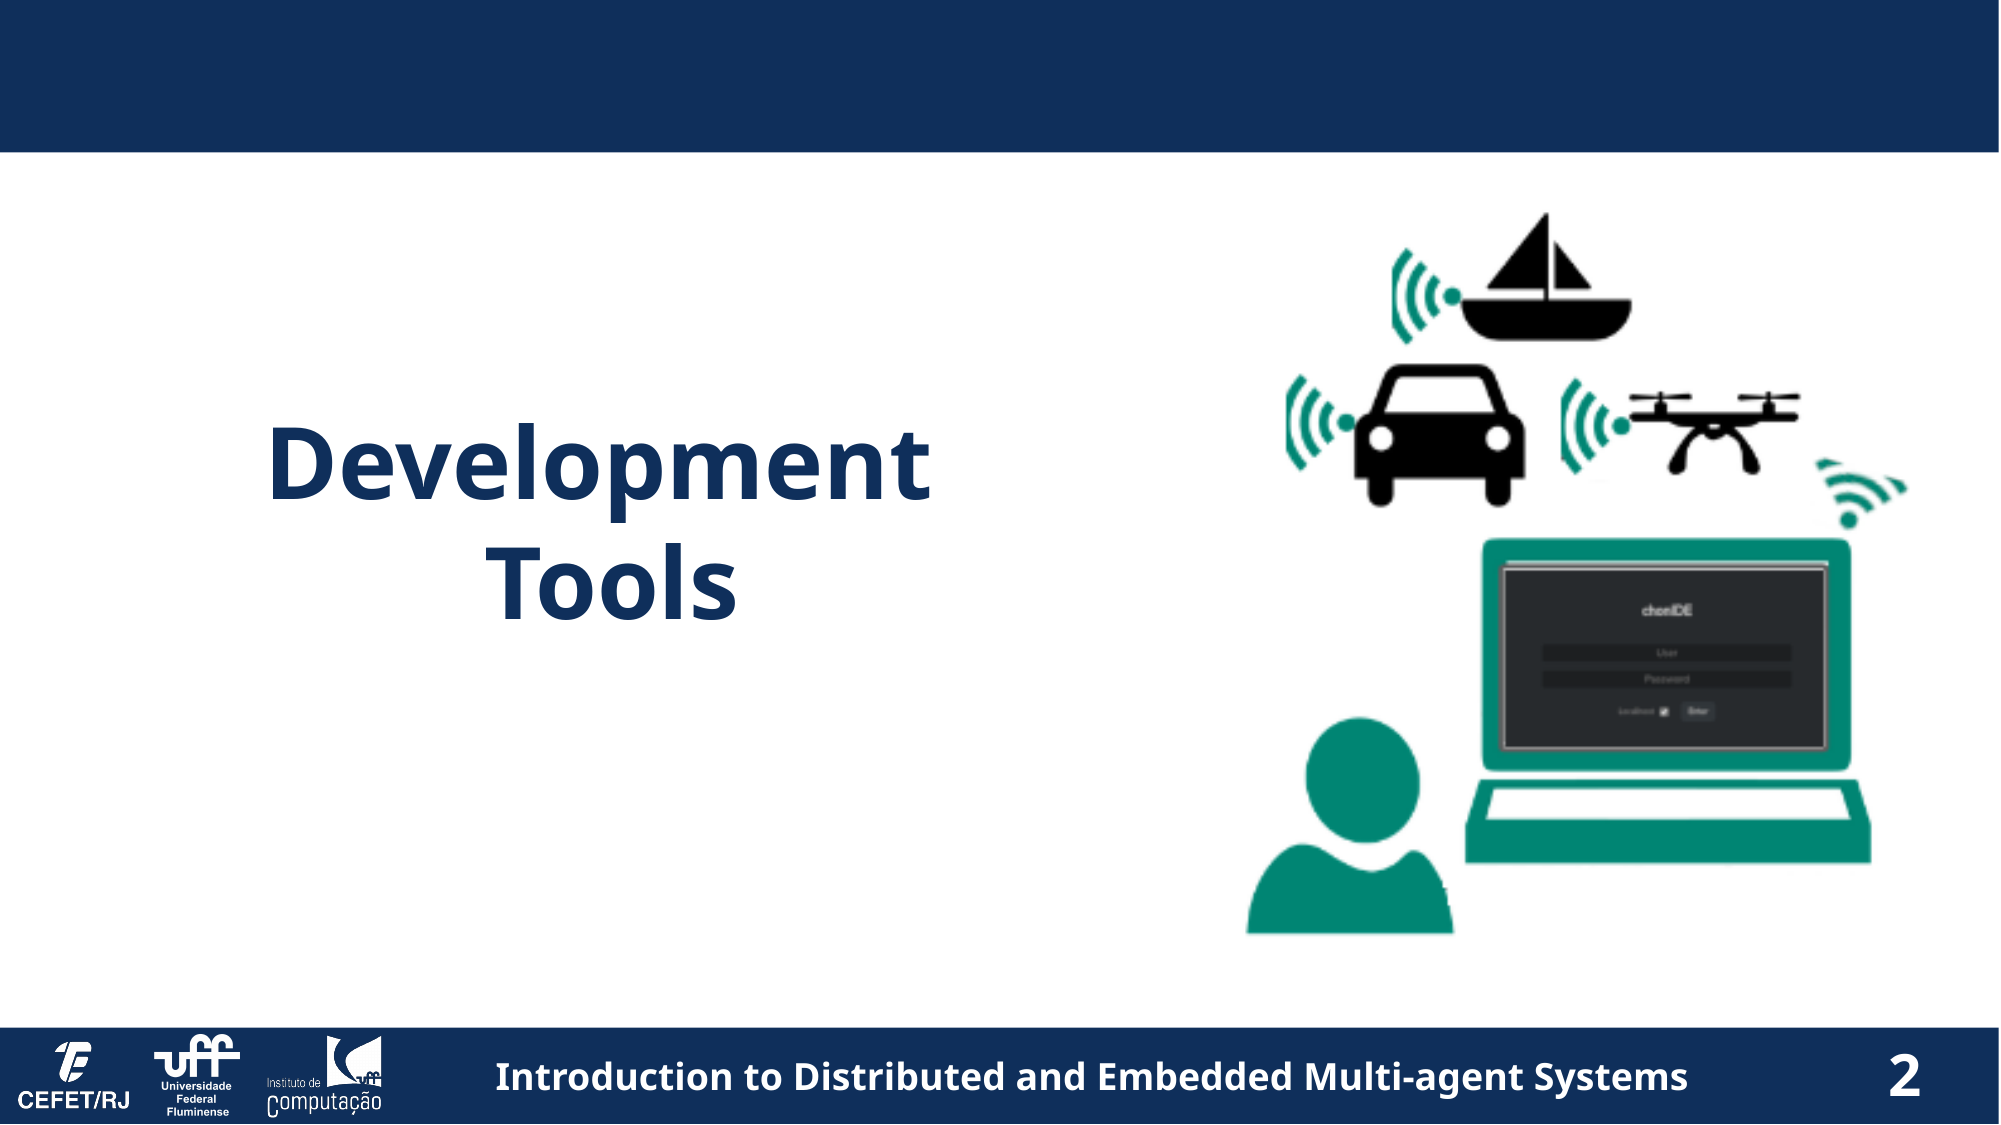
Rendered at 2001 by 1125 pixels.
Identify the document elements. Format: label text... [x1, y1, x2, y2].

picture [18, 1021, 129, 1125]
picture [1239, 206, 1920, 944]
picture [265, 1033, 383, 1118]
text_box Development Tools [137, 391, 1086, 647]
picture [153, 1033, 241, 1121]
